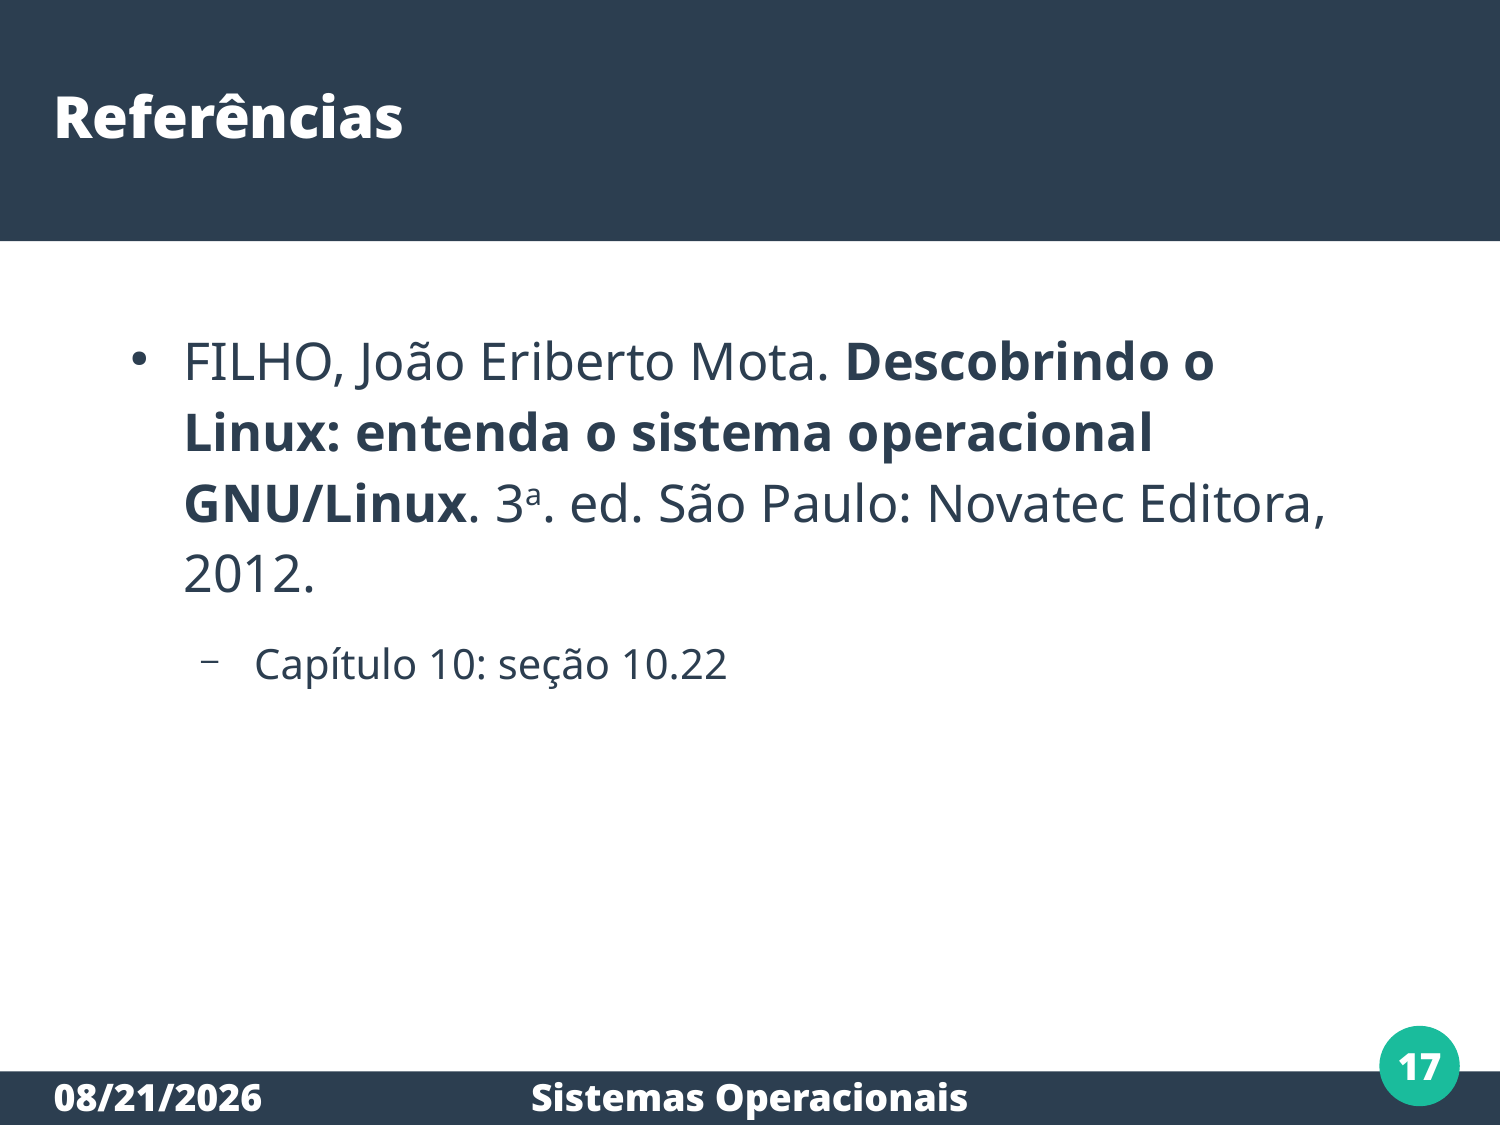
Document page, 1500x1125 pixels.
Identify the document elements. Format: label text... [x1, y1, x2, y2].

list FILHO, João Eriberto Mota. Descobrindo o Linux: entenda o sistema operacional GNU/Linux. 3a. ed. São Paulo: Novatec Editora, 2012. Capítulo 10: seção 10.22 [112, 324, 1388, 978]
title Referências [53, 44, 1447, 188]
